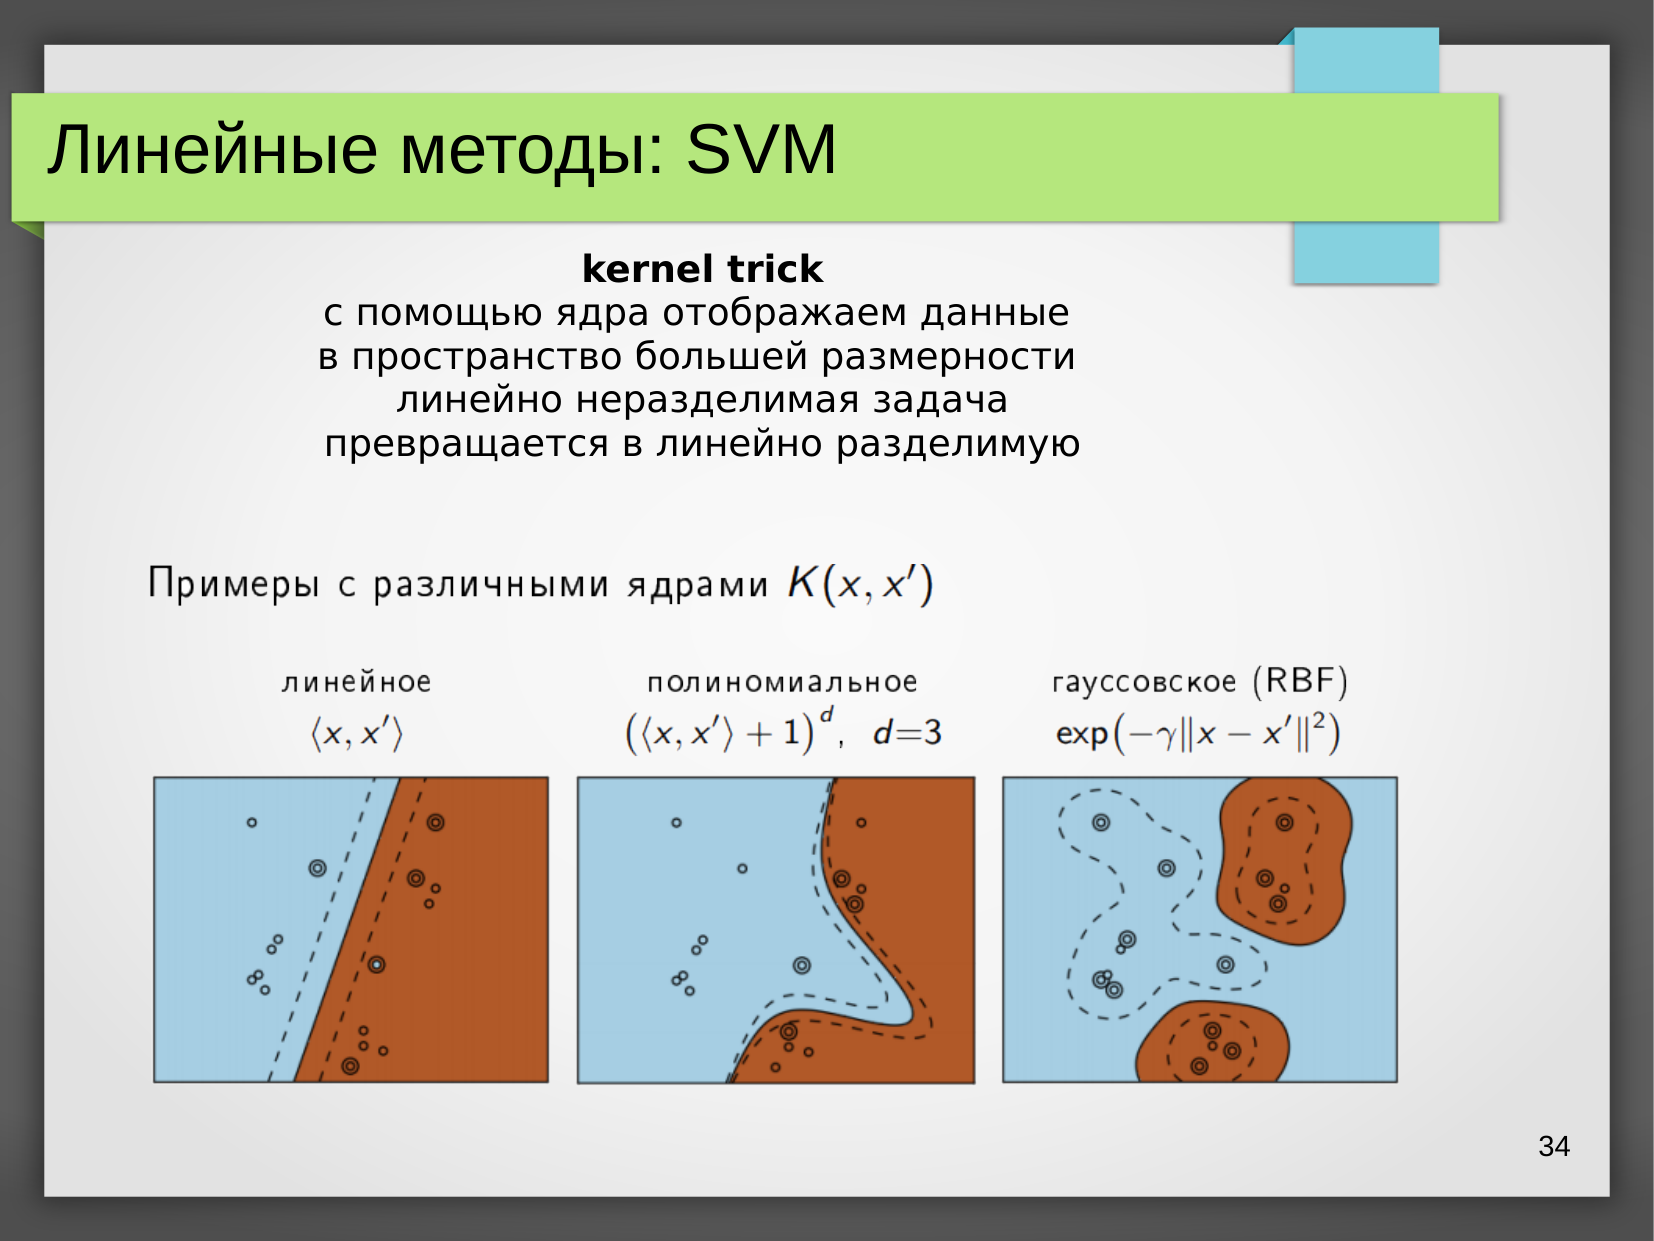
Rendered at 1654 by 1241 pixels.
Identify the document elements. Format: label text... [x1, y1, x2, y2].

title Линейные методы: SVM [47, 109, 1501, 189]
text_box kernel trick с помощью ядра отображаем данные в пространство большей размерности линейно неразделимая задача превращается в линейно разделимую [177, 240, 1229, 473]
picture [0, 0, 1654, 1241]
